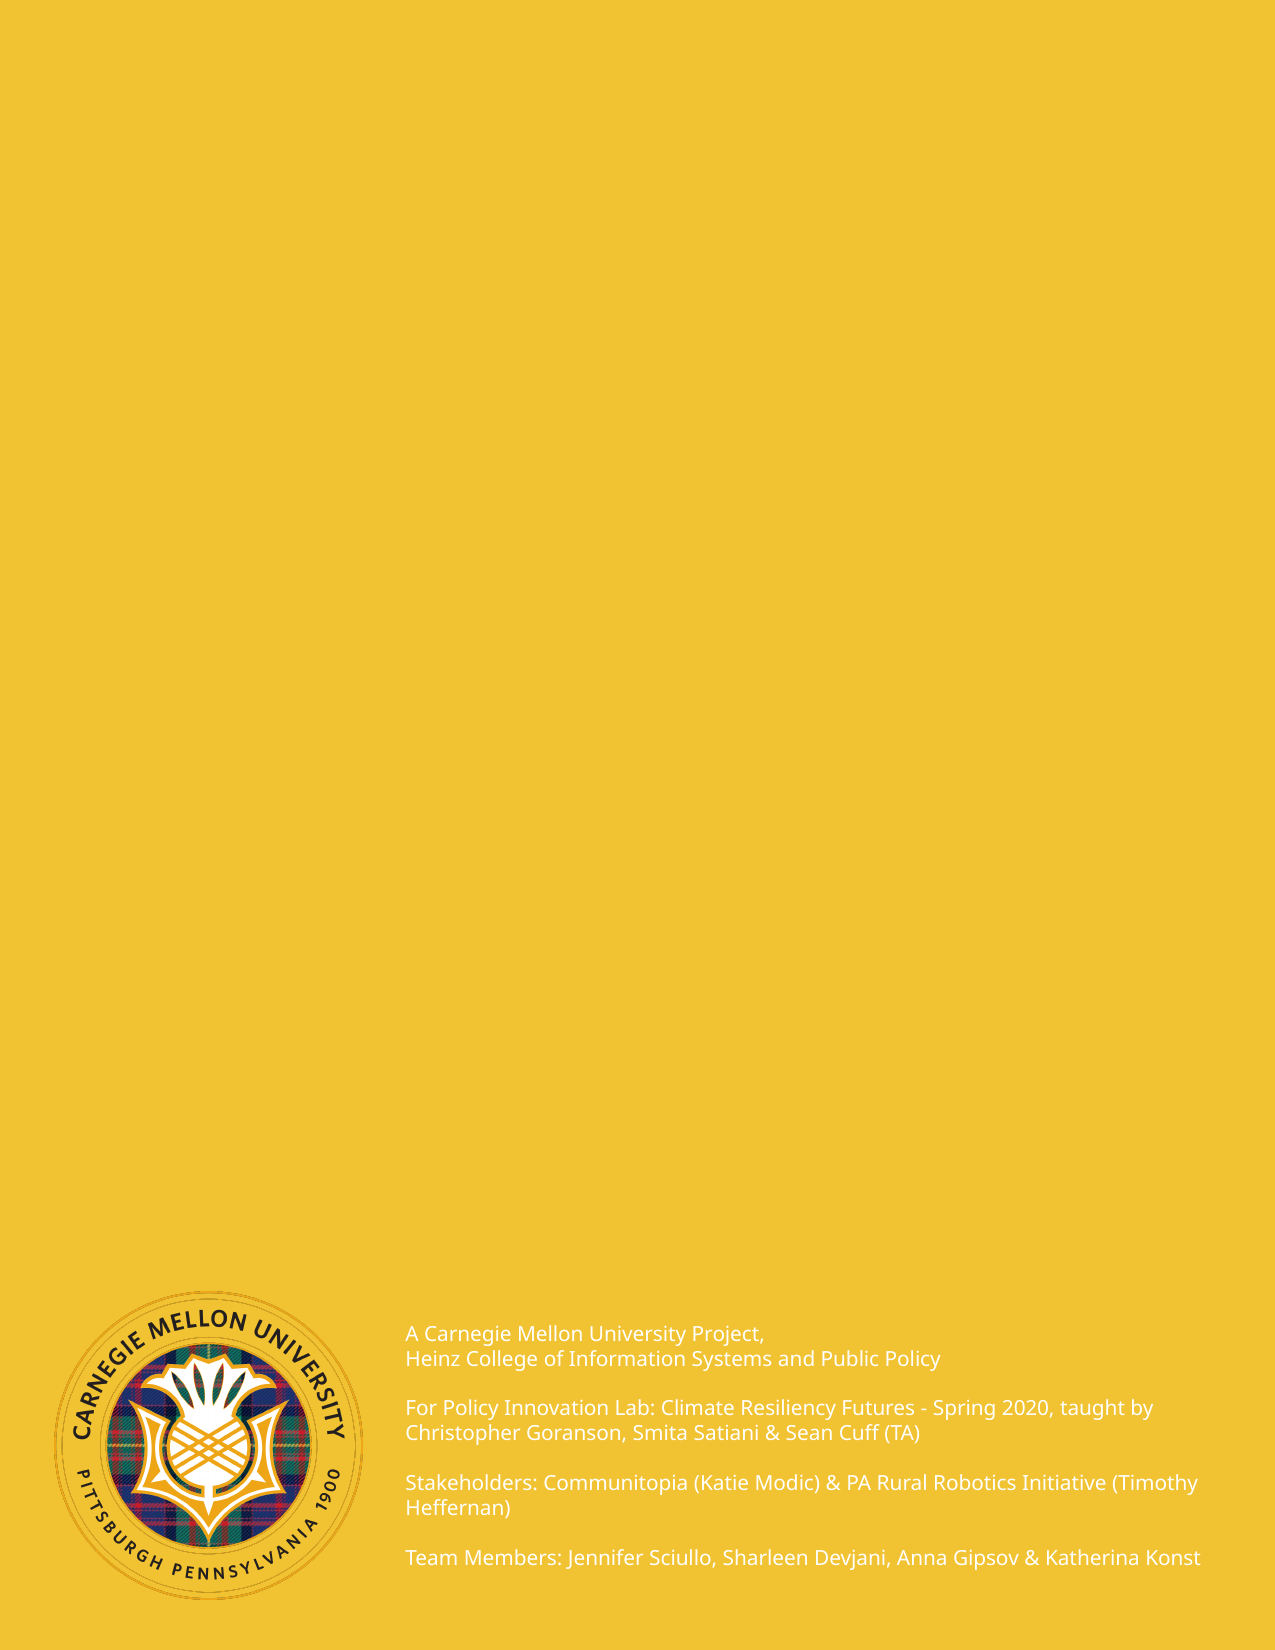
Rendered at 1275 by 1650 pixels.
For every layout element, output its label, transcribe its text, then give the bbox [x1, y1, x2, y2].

subtitle A Carnegie Mellon University Project, Heinz College of Information Systems and Public Policy For Policy Innovation Lab: Climate Resiliency Futures - Spring 2020, taught by Christopher Goranson, Smita Satiani & Sean Cuff (TA) Stakeholders: Communitopia (Katie Modic) & PA Rural Robotics Initiative (Timothy Heffernan) Team Members: Jennifer Sciullo, Sharleen Devjani, Anna Gipsov & Katherina Konst [390, 1305, 1237, 1586]
picture [54, 1291, 363, 1600]
